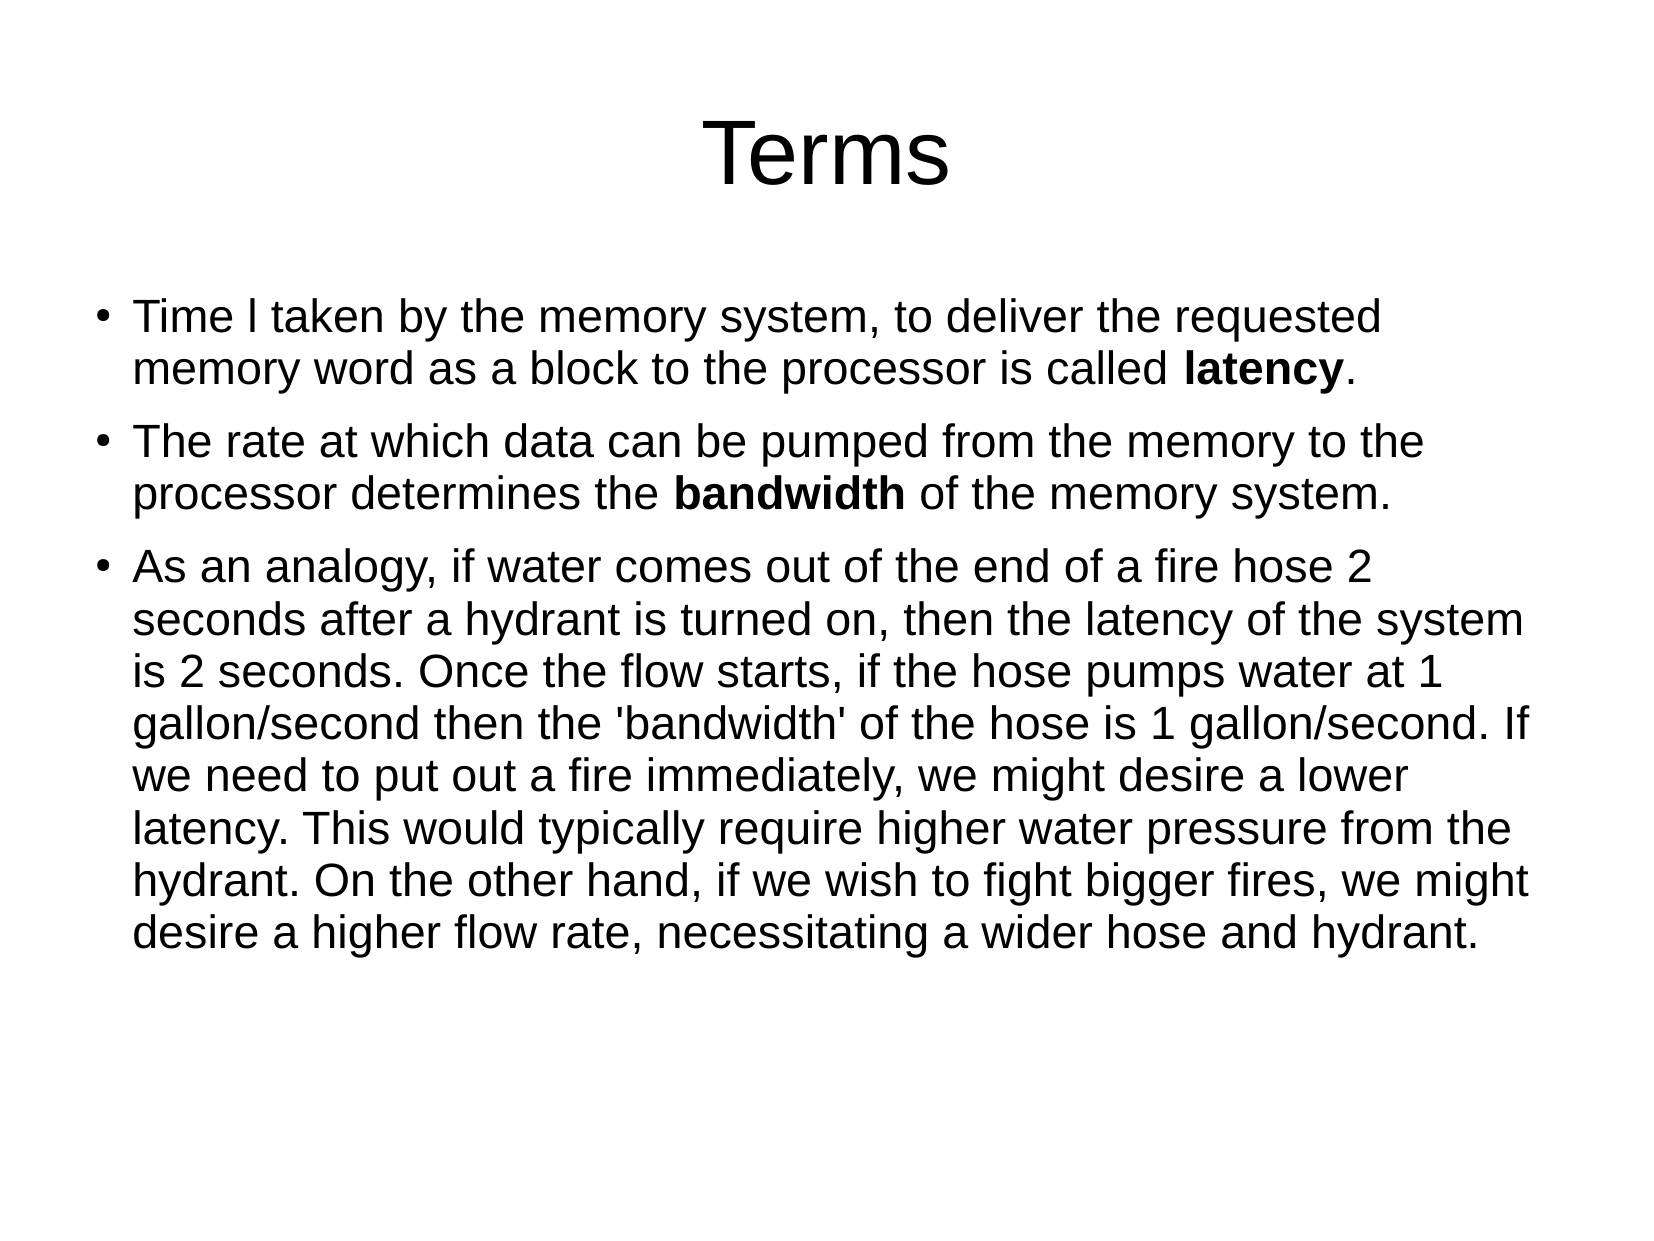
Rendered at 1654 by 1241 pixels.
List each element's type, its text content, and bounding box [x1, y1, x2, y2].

title Terms [82, 49, 1571, 257]
list Time l taken by the memory system, to deliver the requested memory word as a block to the processor is called latency. The rate at which data can be pumped from the memory to the processor determines the bandwidth of the memory system. As an analogy, if water comes out of the end of a fire hose 2 seconds after a hydrant is turned on, then the latency of the system is 2 seconds. Once the flow starts, if the hose pumps water at 1 gallon/second then the 'bandwidth' of the hose is 1 gallon/second. If we need to put out a fire immediately, we might desire a lower latency. This would typically require higher water pressure from the hydrant. On the other hand, if we wish to fight bigger fires, we might desire a higher flow rate, necessitating a wider hose and hydrant. [82, 290, 1538, 1010]
